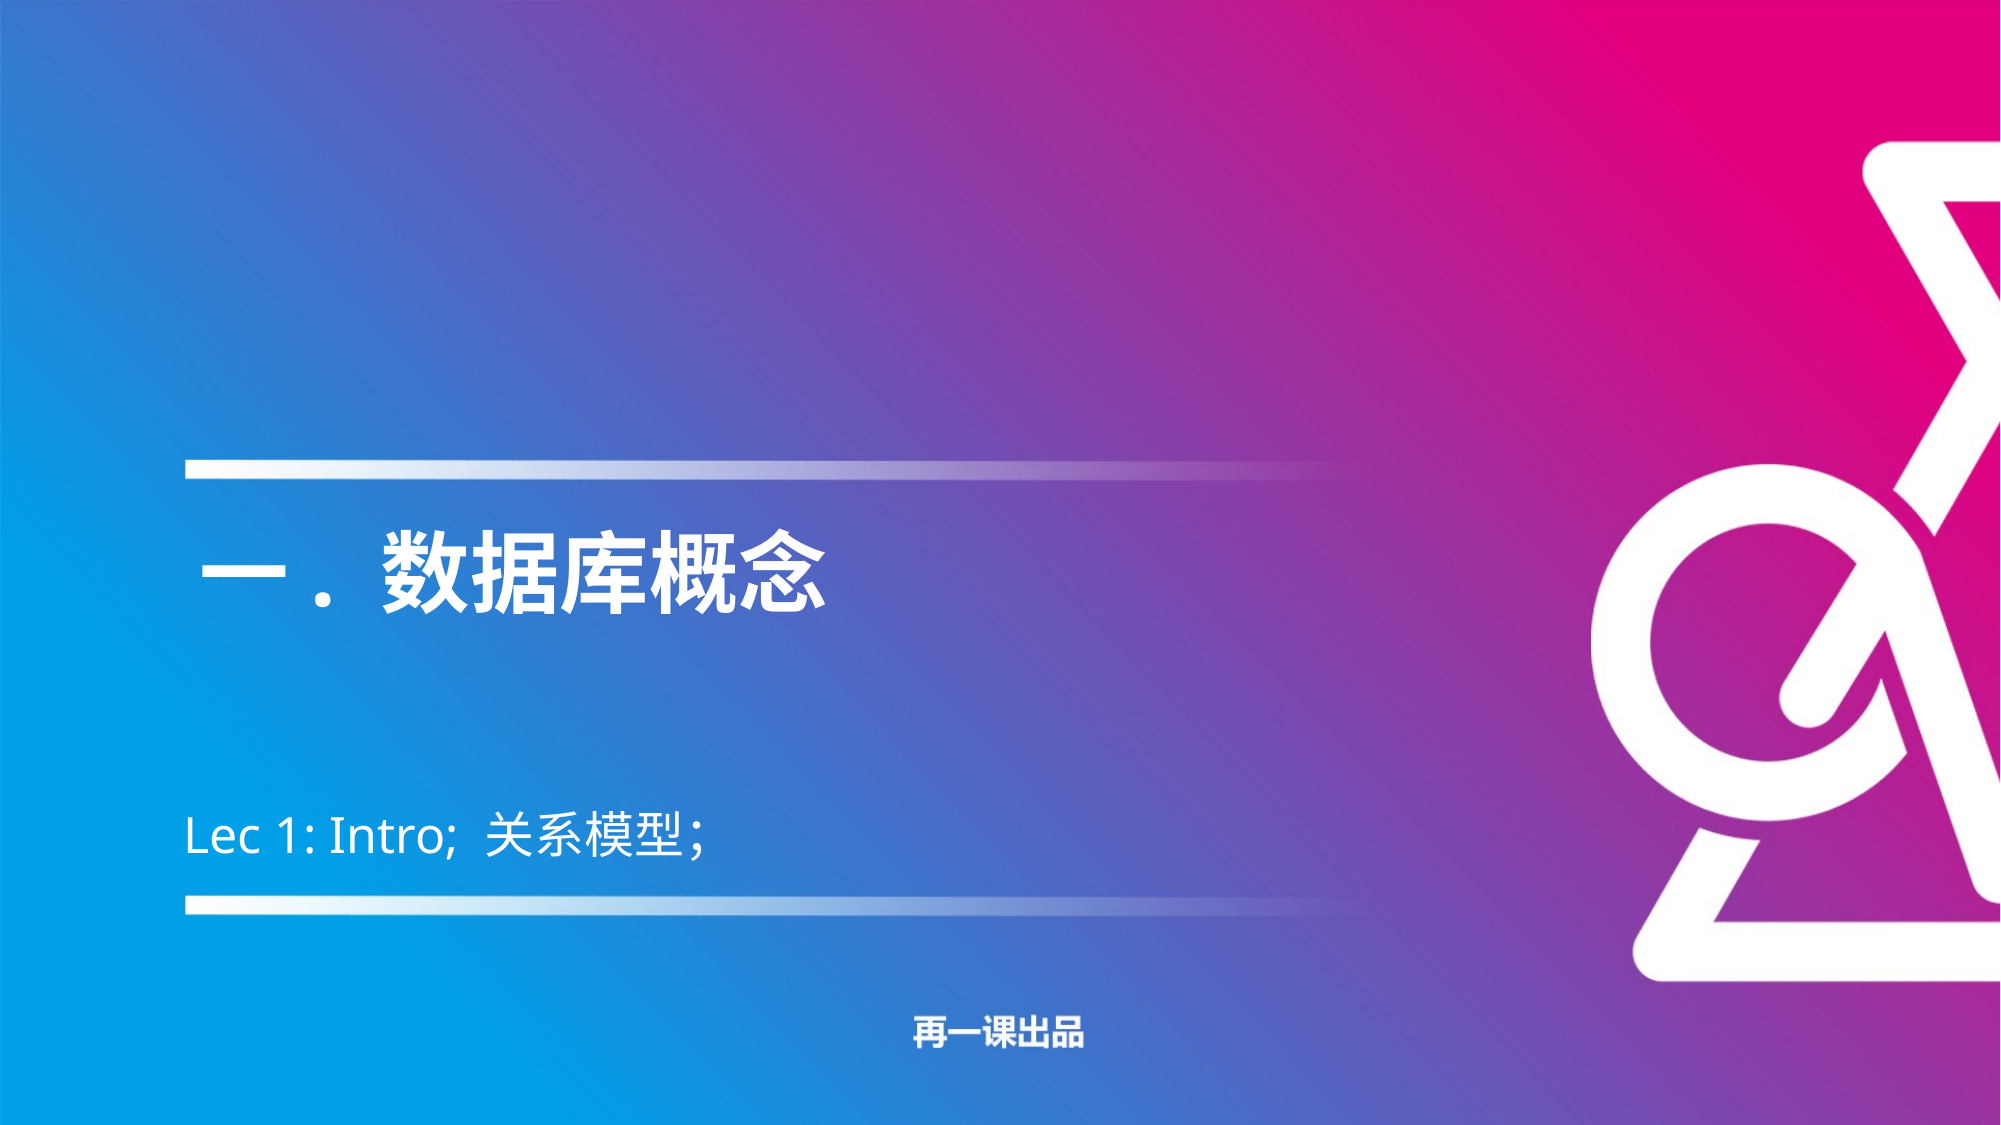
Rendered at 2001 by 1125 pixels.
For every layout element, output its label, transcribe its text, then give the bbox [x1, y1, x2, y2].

picture [438, 876, 452, 881]
picture [0, 0, 2001, 1125]
text_box Lec 1: Intro; 关系模型； [168, 802, 1313, 863]
title 一. 数据库概念 [184, 484, 1592, 753]
